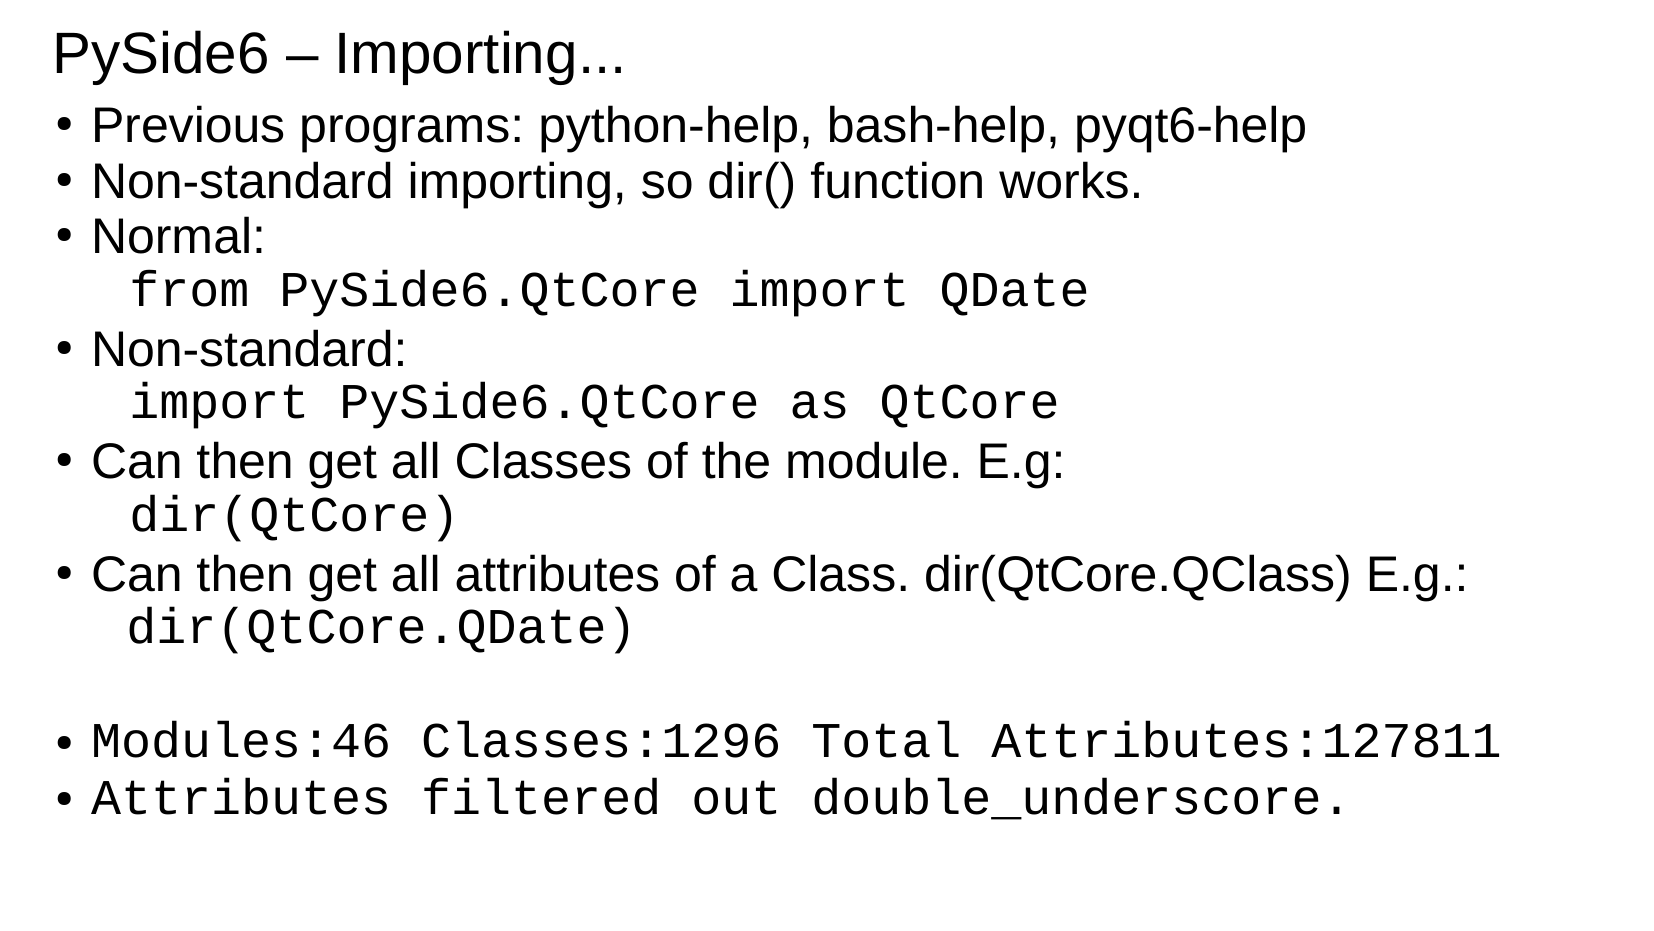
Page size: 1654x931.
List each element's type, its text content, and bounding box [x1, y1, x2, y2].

text_box Previous programs: python-help, bash-help, pyqt6-help Non-standard importing, so dir() function works. Normal: from PySide6.QtCore import QDate Non-standard: import PySide6.QtCore as QtCore Can then get all Classes of the module. E.g: dir(QtCore) Can then get all attributes of a Class. dir(QtCore.QClass) E.g.: dir(QtCore.QDate) Modules:46 Classes:1296 Total Attributes:127811 Attributes filtered out double_underscore. [55, 97, 1544, 885]
text_box PySide6 – Importing... [52, 20, 1541, 86]
